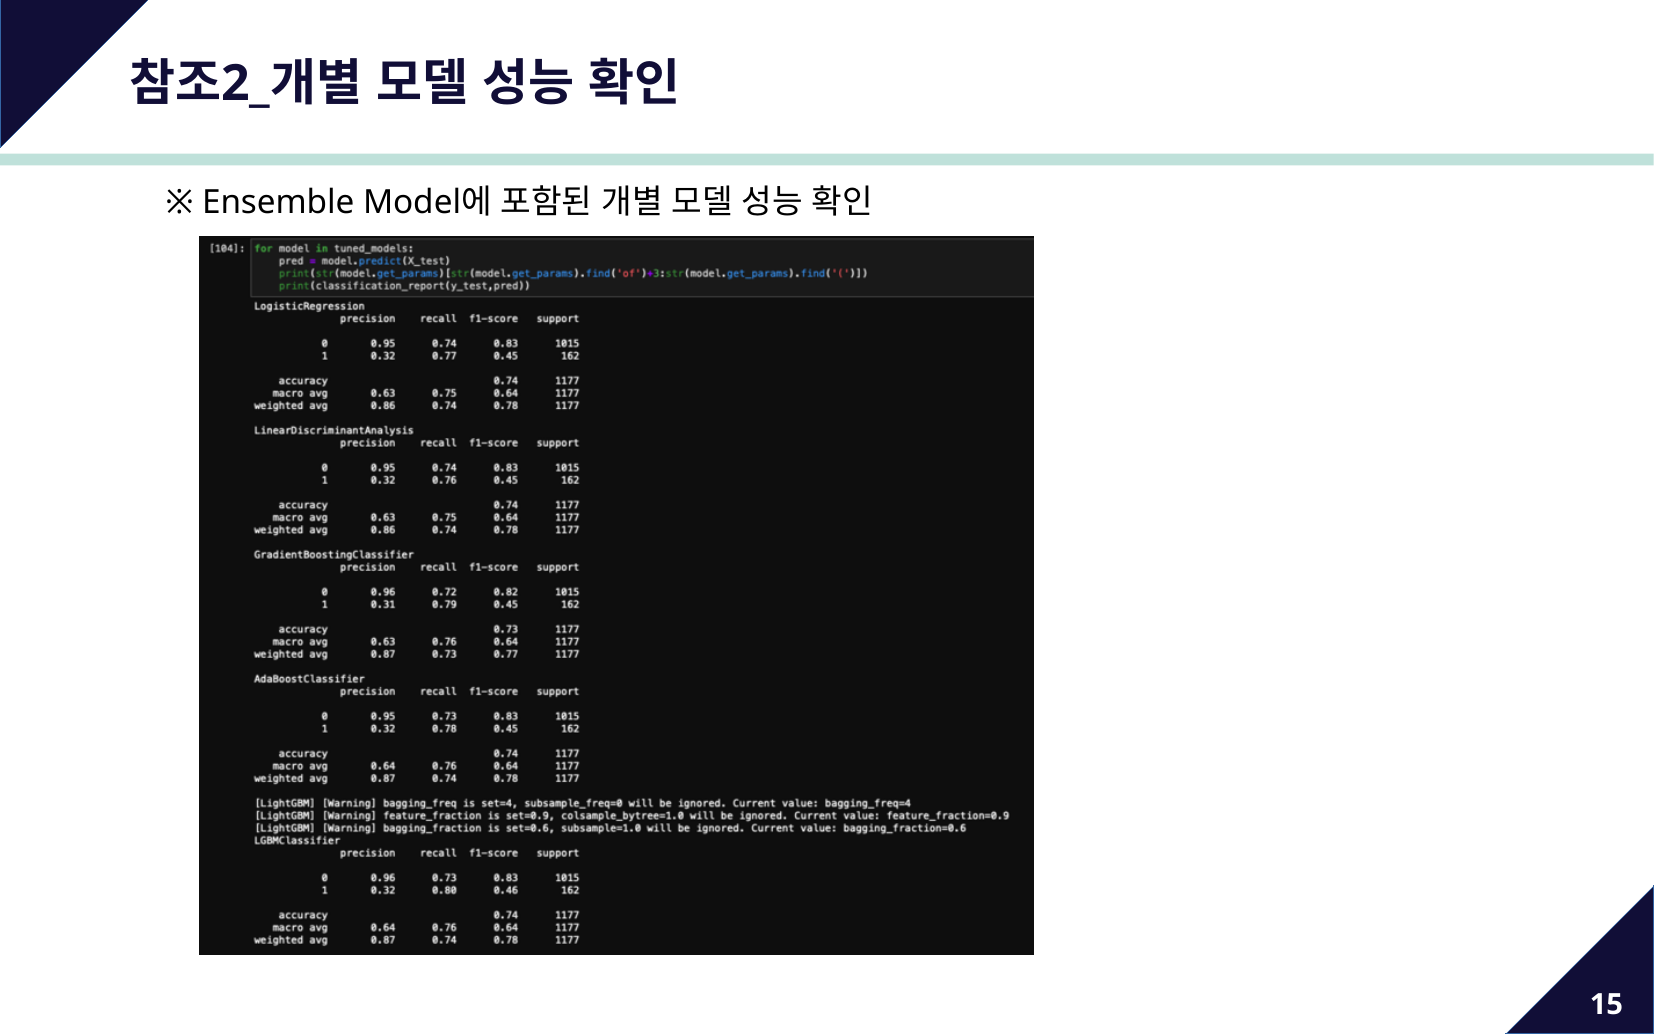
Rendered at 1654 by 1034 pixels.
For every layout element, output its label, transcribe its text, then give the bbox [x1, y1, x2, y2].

text_box <숫자> [1541, 974, 1654, 1033]
title 참조2_개별 모델 성능 확인 [129, 41, 1618, 148]
picture [199, 236, 1034, 955]
list ※ Ensemble Model에 포함된 개별 모델 성능 확인 [94, 182, 1583, 980]
